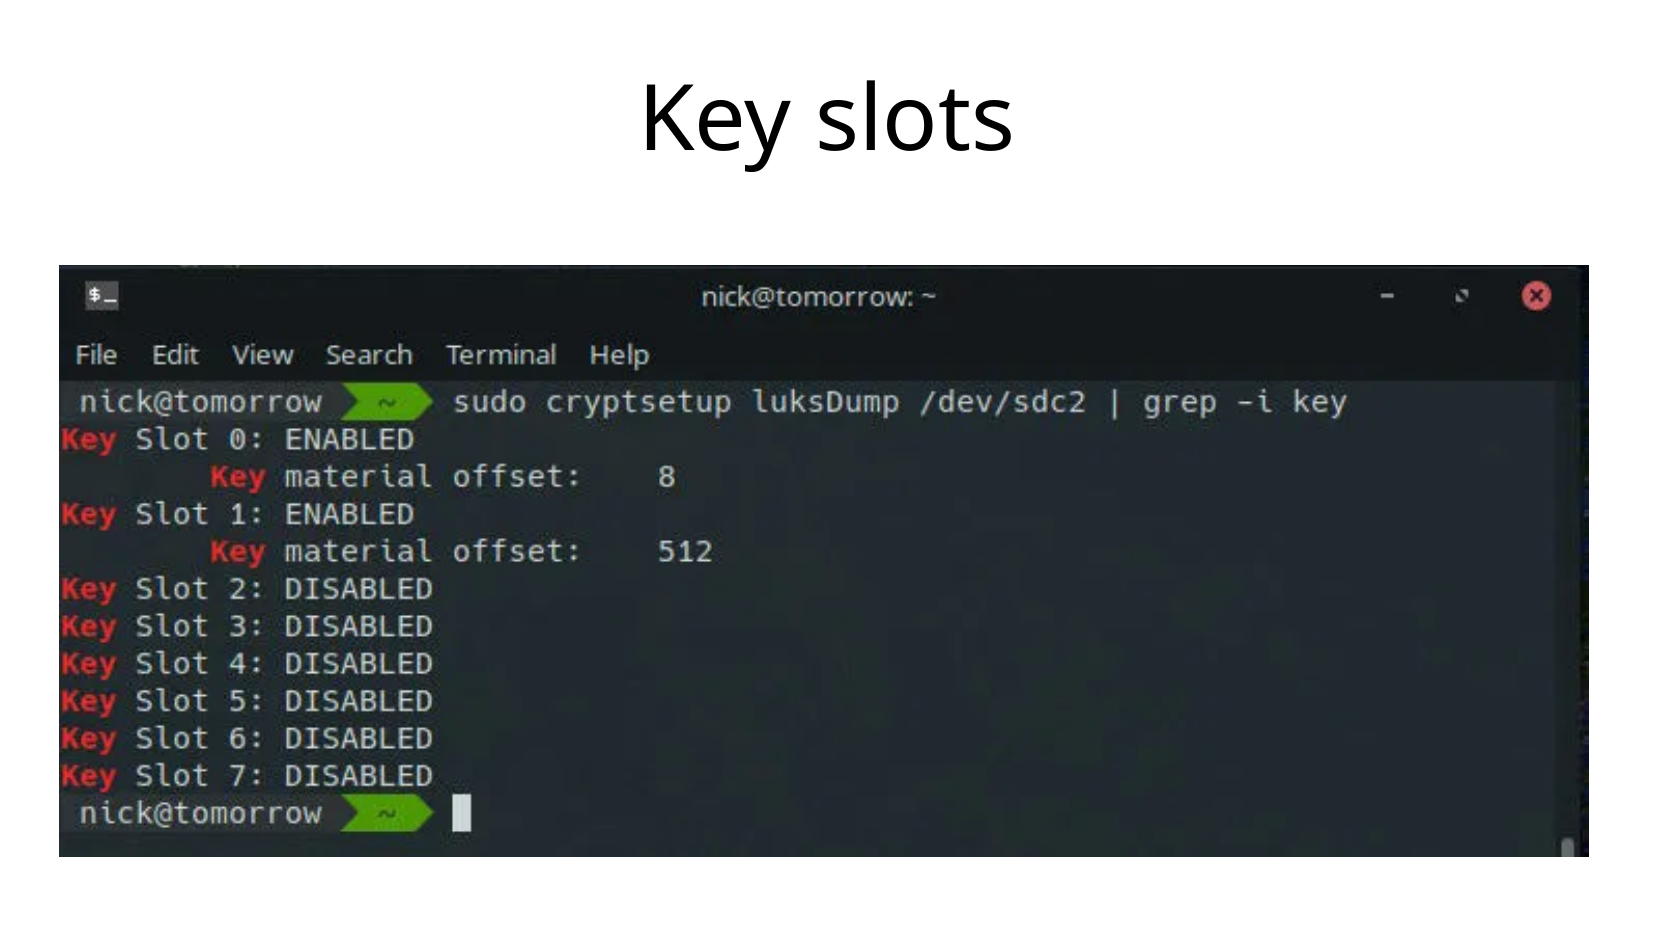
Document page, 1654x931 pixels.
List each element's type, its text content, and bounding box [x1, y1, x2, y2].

title Key slots [82, 37, 1571, 193]
picture [59, 265, 1589, 857]
